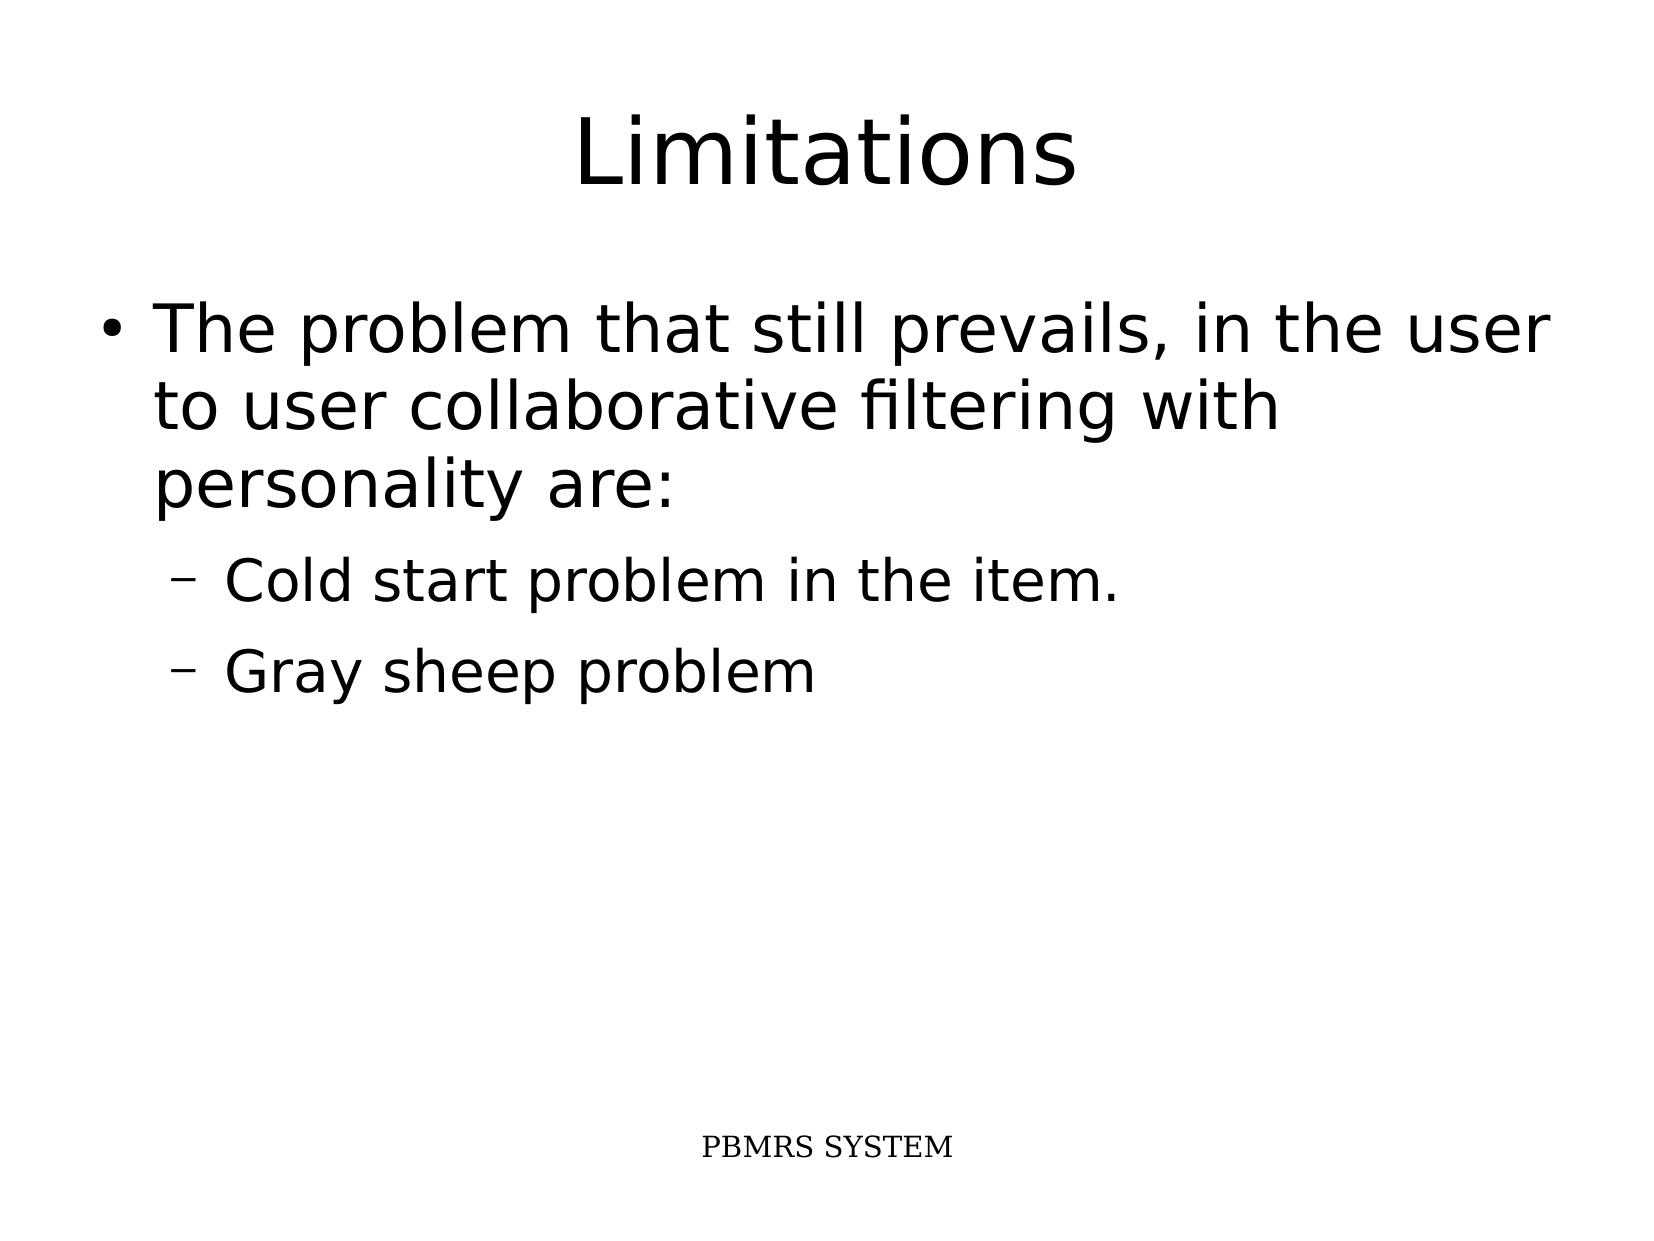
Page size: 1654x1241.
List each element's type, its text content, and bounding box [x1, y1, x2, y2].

list The problem that still prevails, in the user to user collaborative filtering with personality are: Cold start problem in the item. Gray sheep problem [82, 290, 1571, 1010]
title Limitations [82, 49, 1571, 257]
